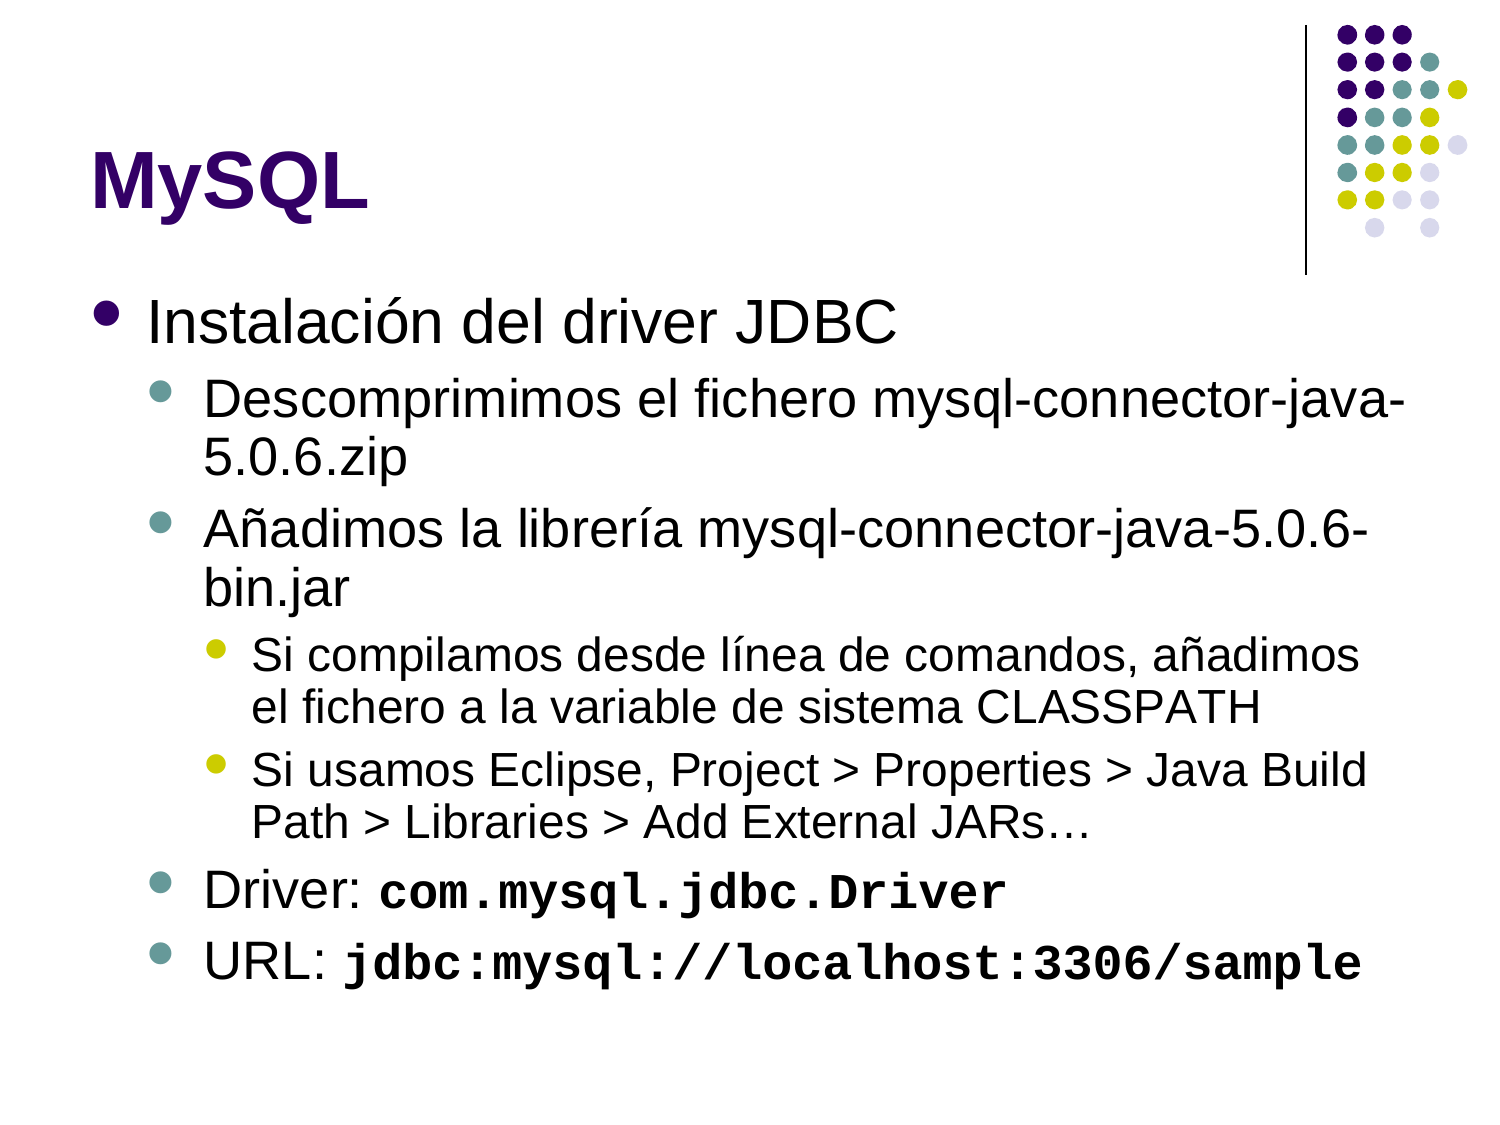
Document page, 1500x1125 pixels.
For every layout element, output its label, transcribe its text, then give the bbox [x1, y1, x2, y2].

title MySQL [74, 20, 1313, 233]
list Instalación del driver JDBC Descomprimimos el fichero mysql-connector-java-5.0.6.zip Añadimos la librería mysql-connector-java-5.0.6-bin.jar Si compilamos desde línea de comandos, añadimos el fichero a la variable de sistema CLASSPATH Si usamos Eclipse, Project > Properties > Java Build Path > Libraries > Add External JARs… Driver: com.mysql.jdbc.Driver URL: jdbc:mysql://localhost:3306/sample [75, 282, 1426, 1006]
